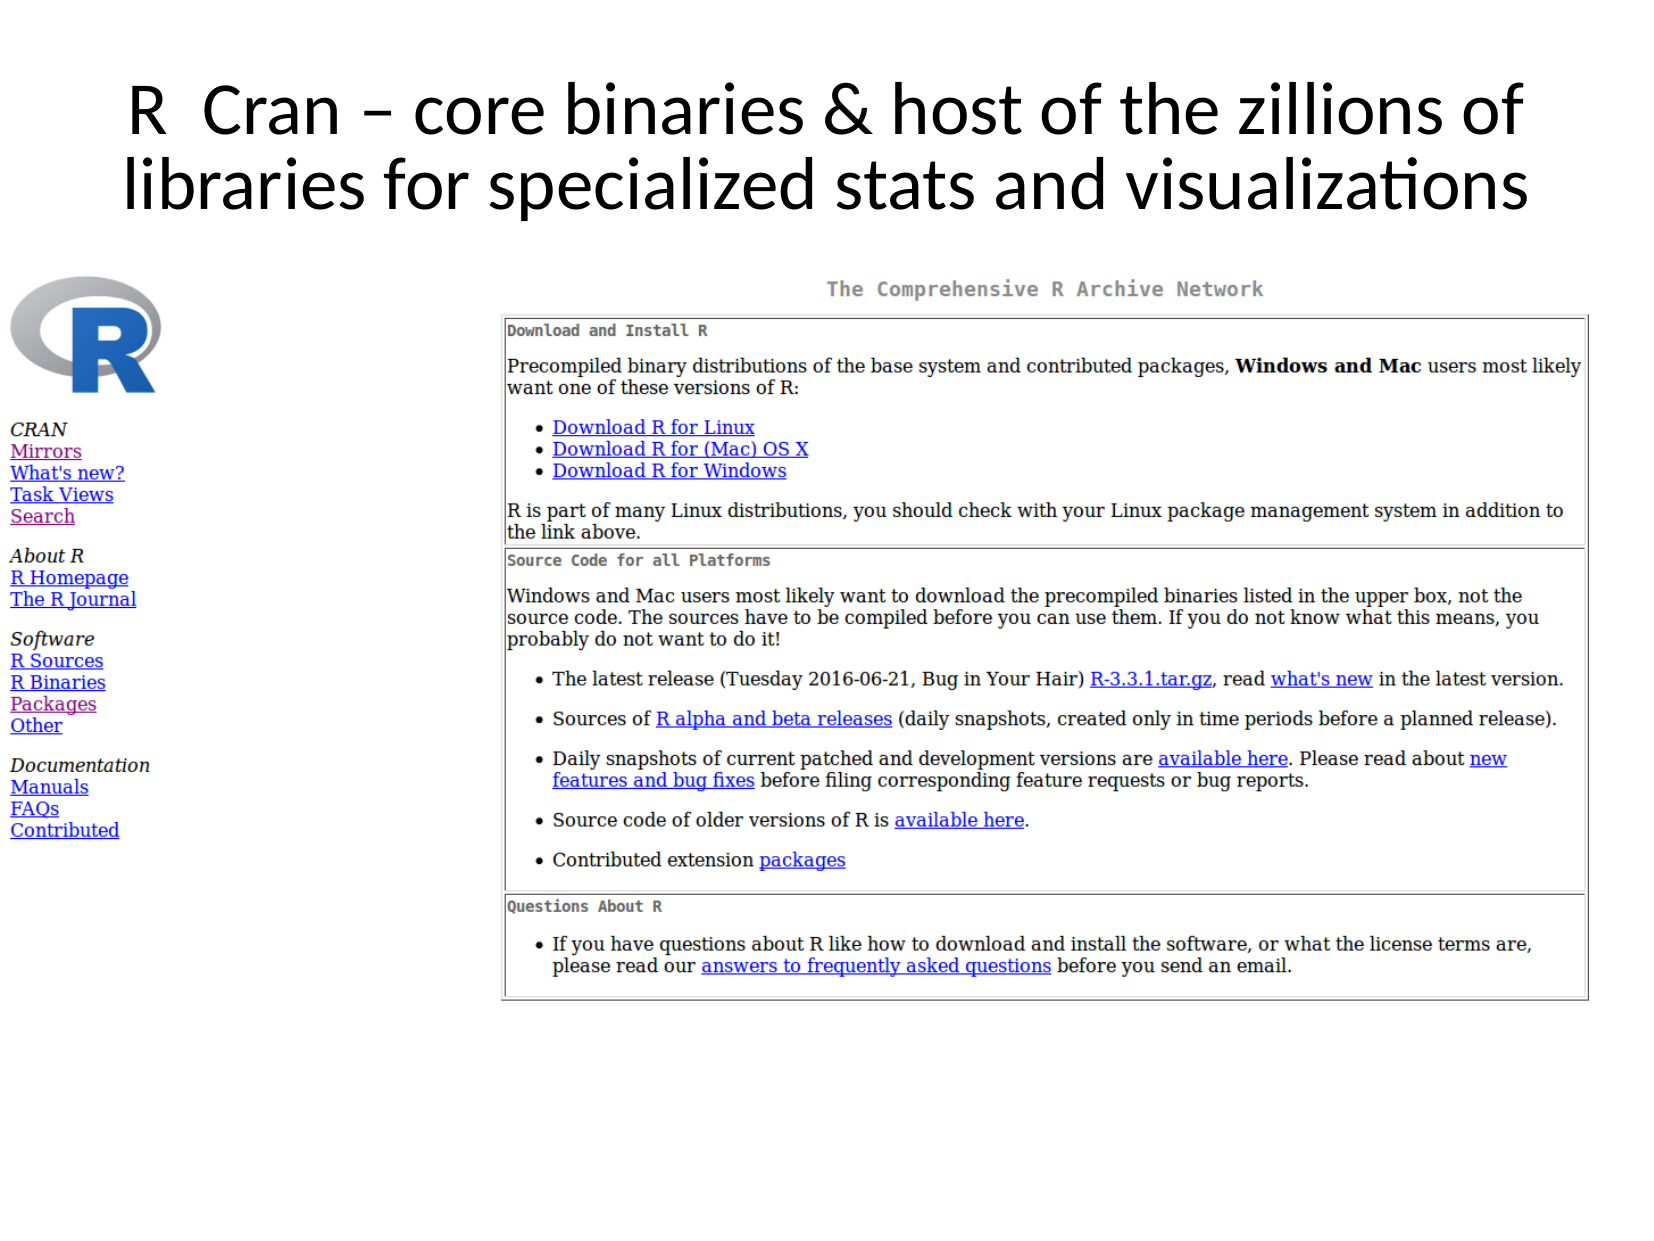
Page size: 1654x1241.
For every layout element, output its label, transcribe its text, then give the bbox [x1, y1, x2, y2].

picture [8, 269, 1597, 1011]
title R Cran – core binaries & host of the zillions of libraries for specialized stats and visualizations [82, 49, 1571, 257]
